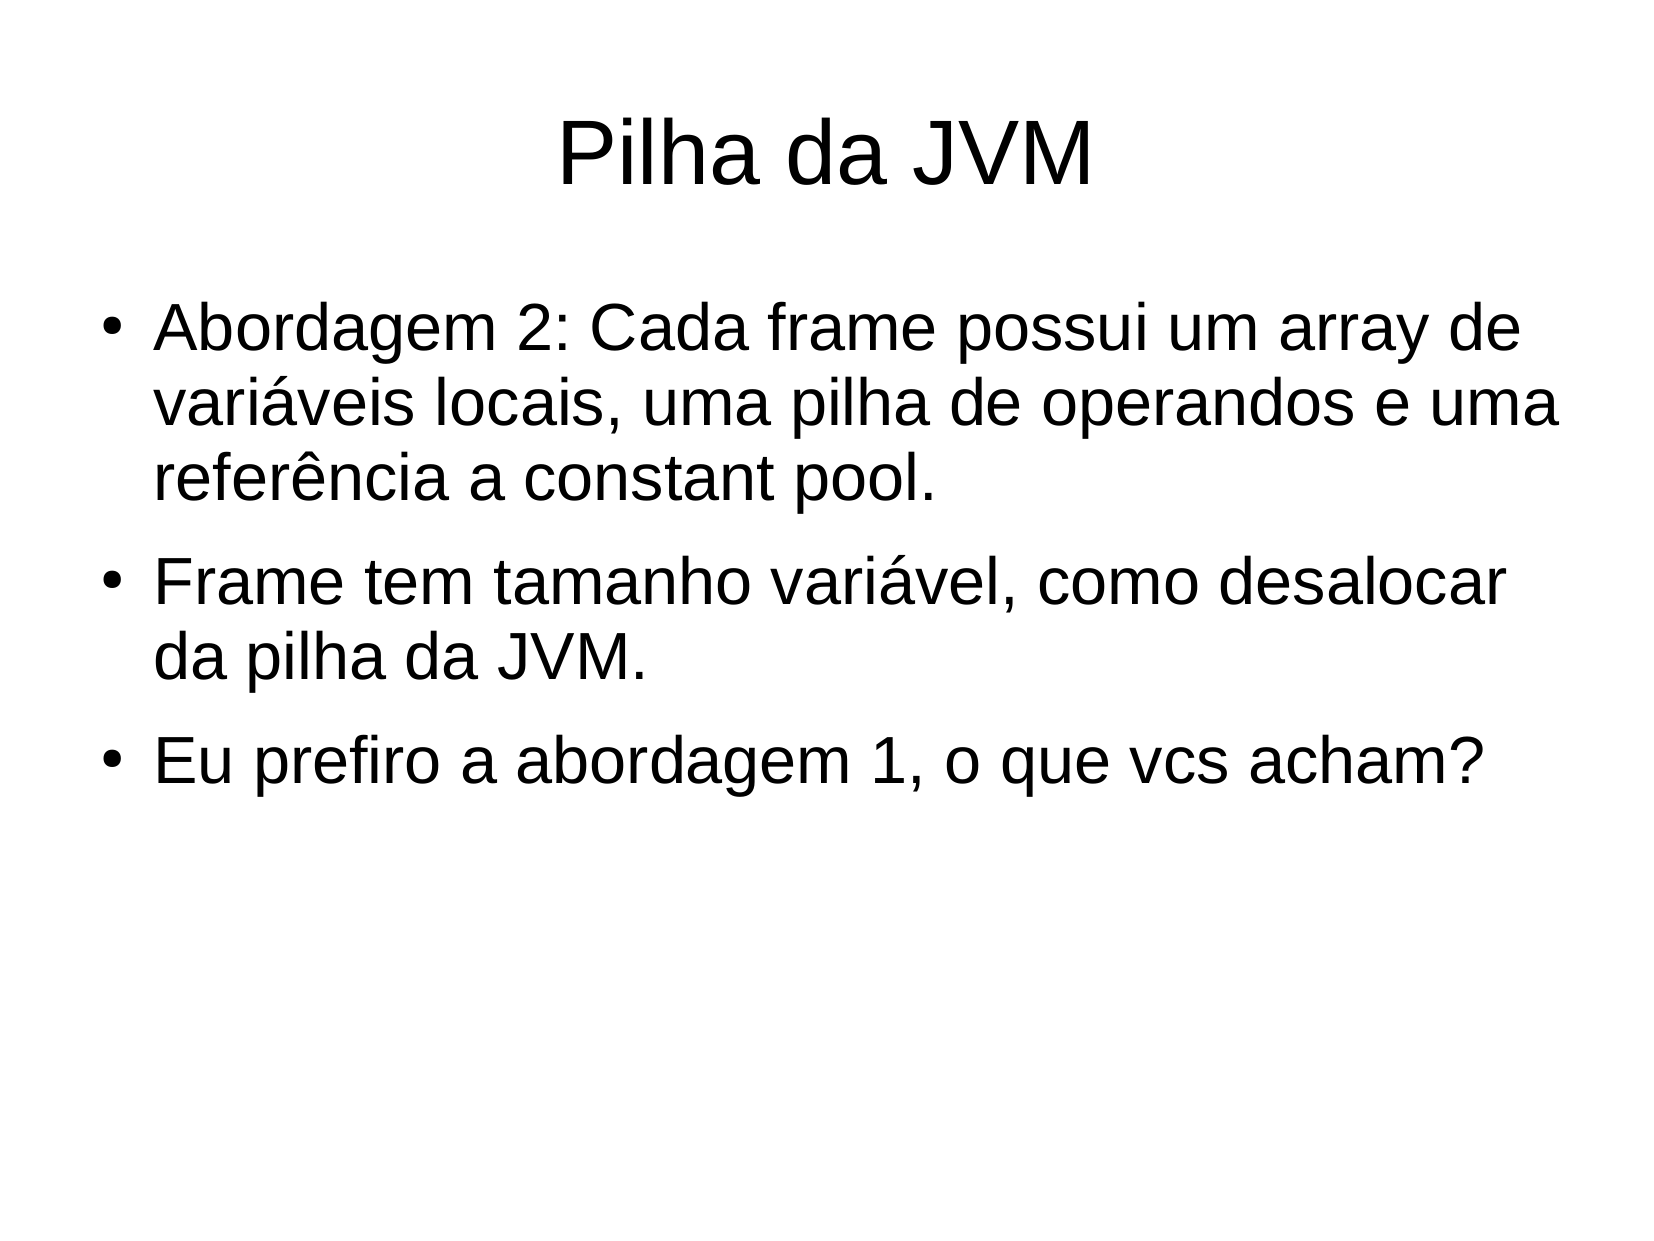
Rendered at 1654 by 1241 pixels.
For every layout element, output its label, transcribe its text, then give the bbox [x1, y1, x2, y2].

list Abordagem 2: Cada frame possui um array de variáveis locais, uma pilha de operandos e uma referência a constant pool. Frame tem tamanho variável, como desalocar da pilha da JVM. Eu prefiro a abordagem 1, o que vcs acham? [82, 290, 1571, 1010]
title Pilha da JVM [82, 49, 1571, 257]
